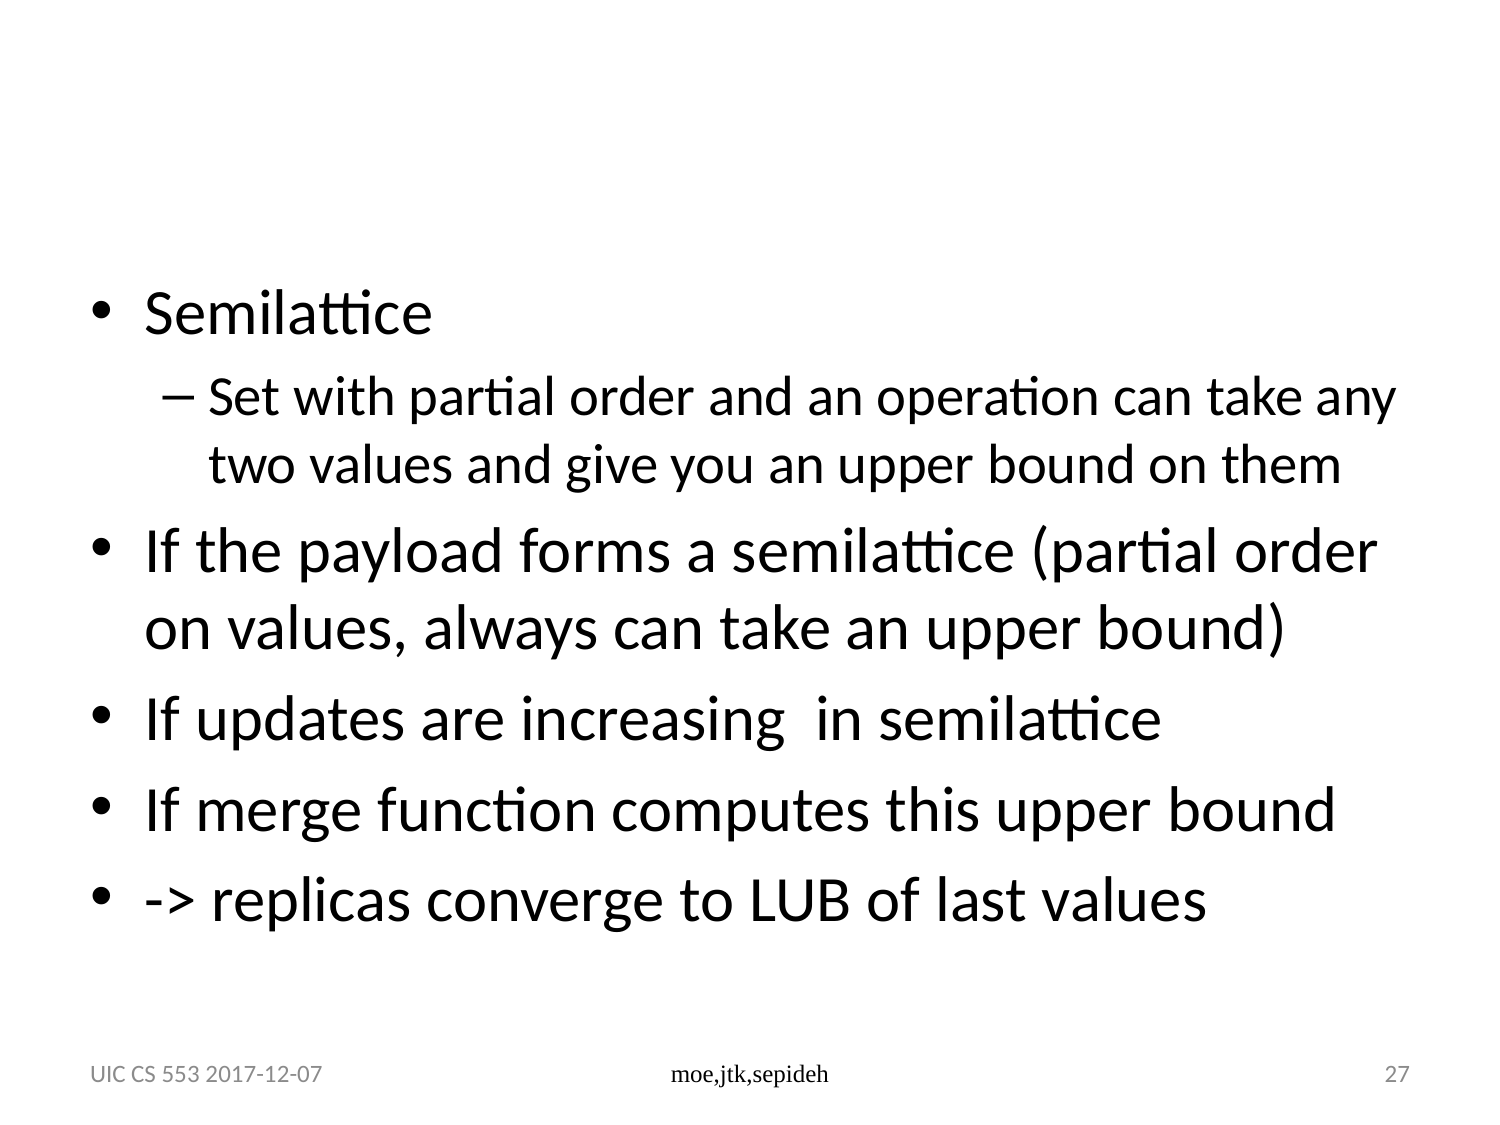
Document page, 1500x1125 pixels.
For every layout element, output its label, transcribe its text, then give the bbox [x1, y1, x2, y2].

list Semilattice Set with partial order and an operation can take any two values and give you an upper bound on them If the payload forms a semilattice (partial order on values, always can take an upper bound) If updates are increasing in semilattice If merge function computes this upper bound -> replicas converge to LUB of last values [75, 262, 1425, 1005]
